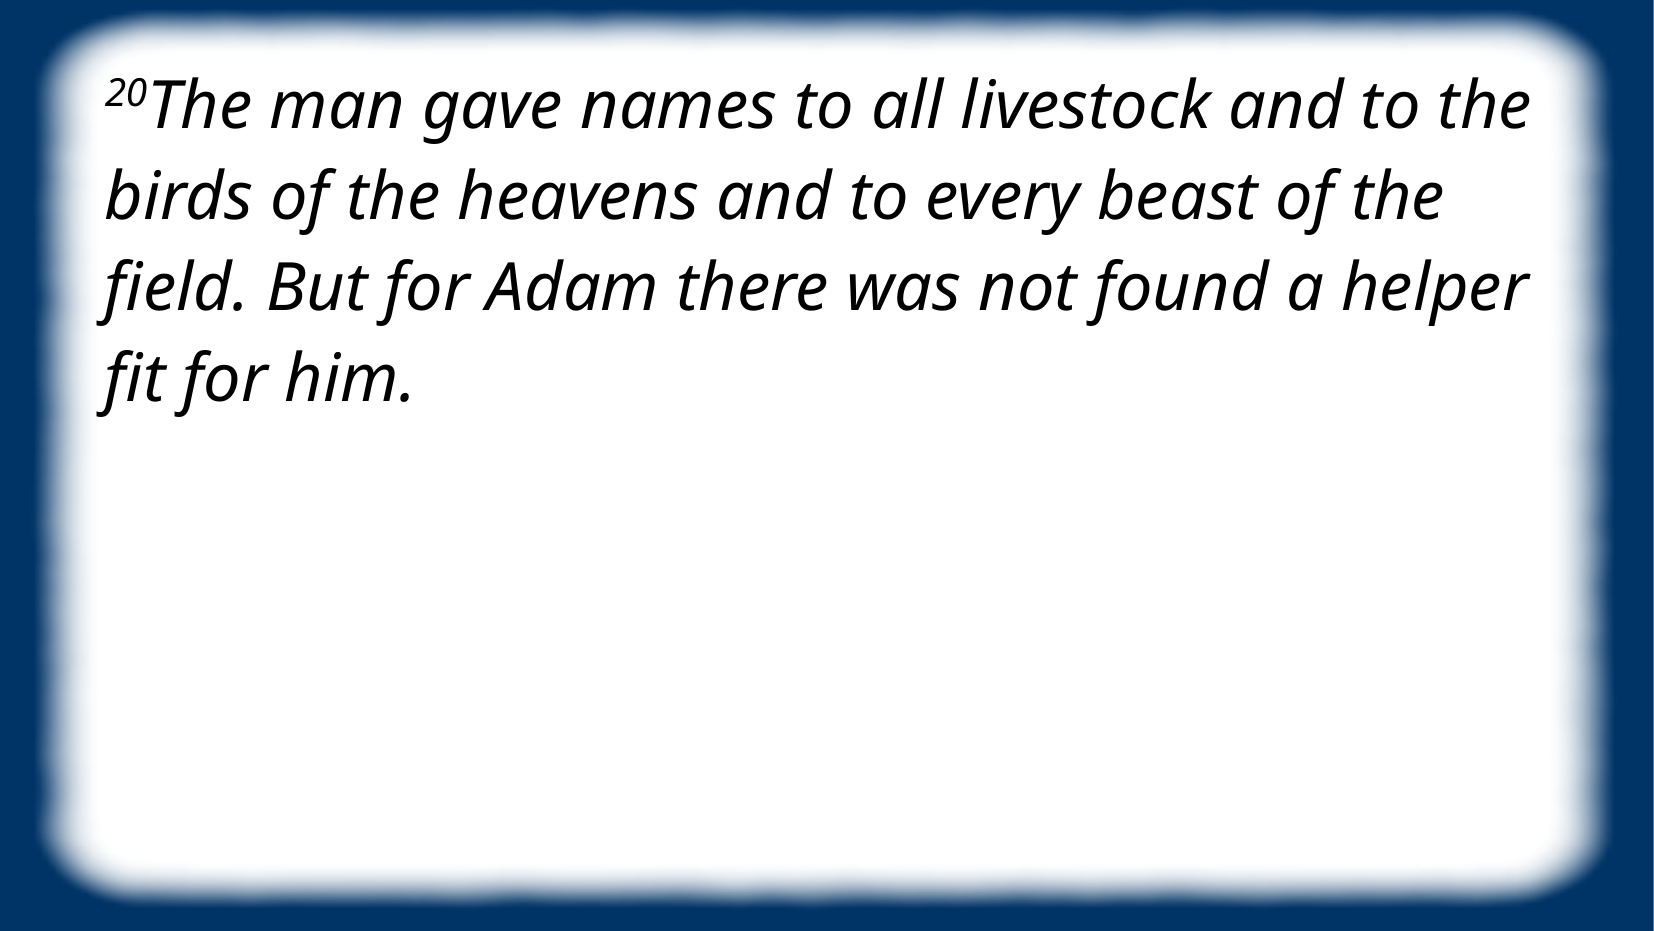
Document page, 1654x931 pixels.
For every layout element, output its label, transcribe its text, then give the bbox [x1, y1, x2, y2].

picture [0, 0, 1654, 931]
text_box 20The man gave names to all livestock and to the birds of the heavens and to every beast of the field. But for Adam there was not found a helper fit for him. [90, 50, 1576, 421]
